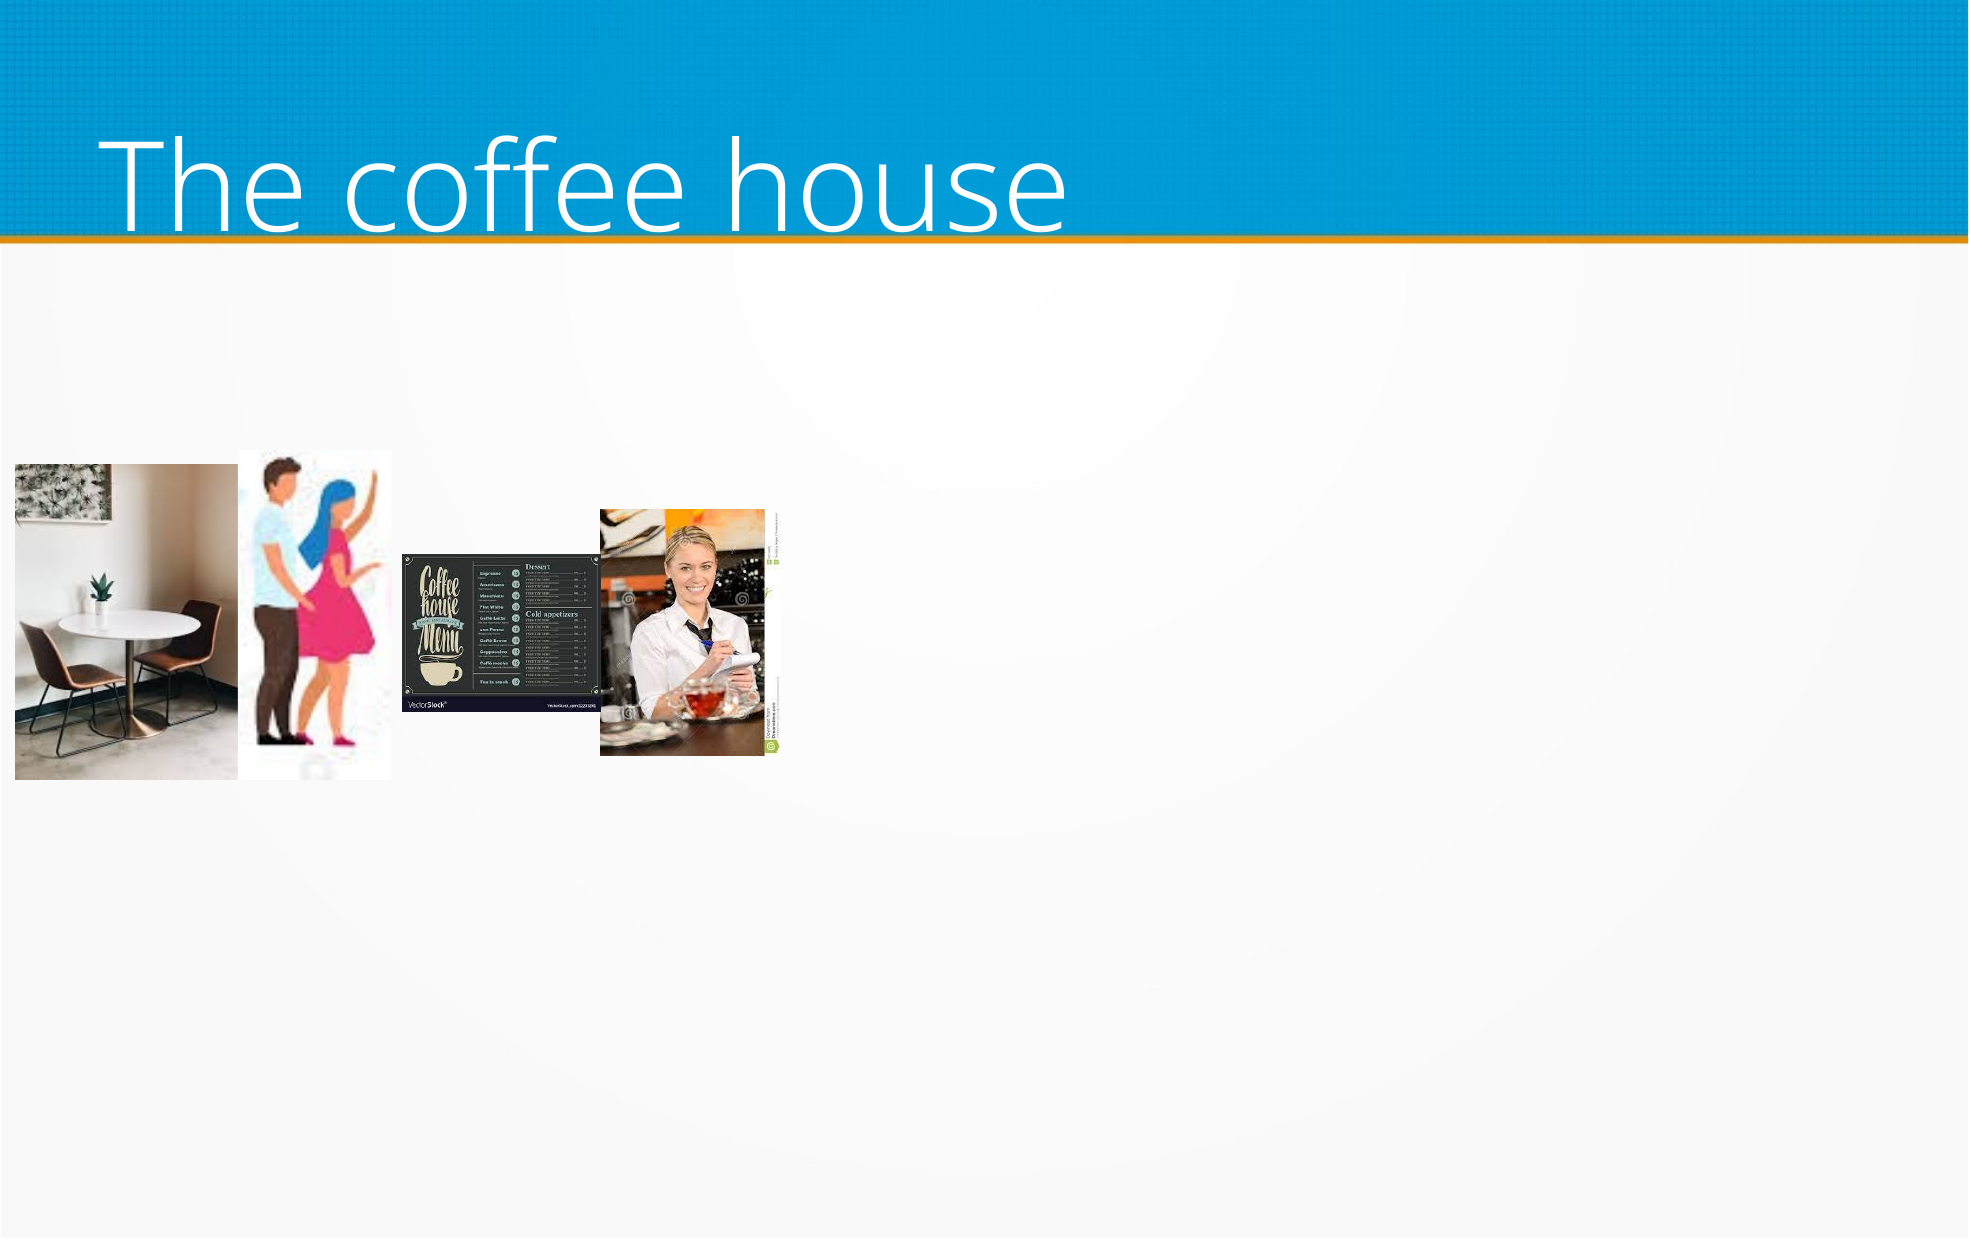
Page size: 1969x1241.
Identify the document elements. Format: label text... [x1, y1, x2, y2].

picture [0, 233, 1969, 1241]
title The coffee house [98, 49, 1870, 257]
